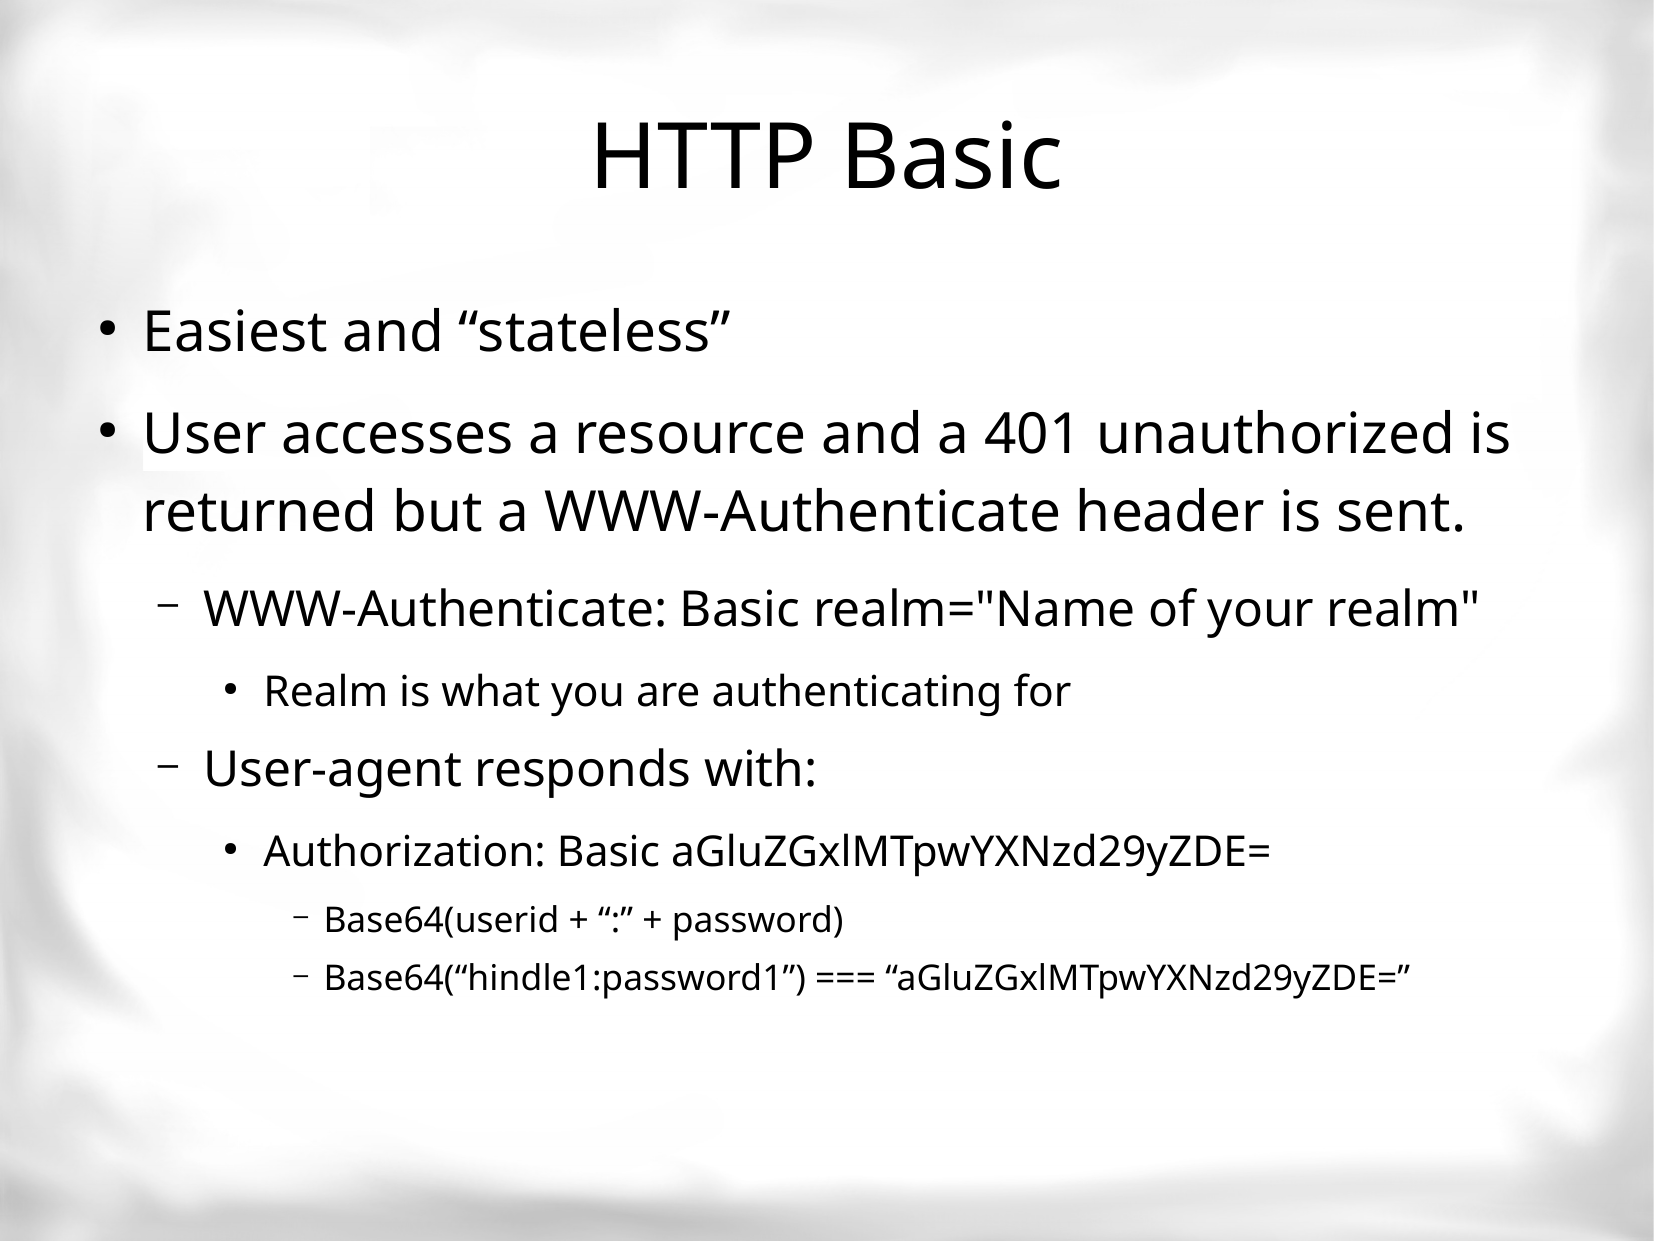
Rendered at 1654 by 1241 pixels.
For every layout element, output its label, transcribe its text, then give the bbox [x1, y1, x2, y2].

title HTTP Basic [82, 49, 1571, 257]
picture [0, 0, 1654, 1241]
list Easiest and “stateless” User accesses a resource and a 401 unauthorized is returned but a WWW-Authenticate header is sent. WWW-Authenticate: Basic realm="Name of your realm" Realm is what you are authenticating for User-agent responds with: Authorization: Basic aGluZGxlMTpwYXNzd29yZDE= Base64(userid + “:” + password) Base64(“hindle1:password1”) === “aGluZGxlMTpwYXNzd29yZDE=” [82, 290, 1571, 1010]
